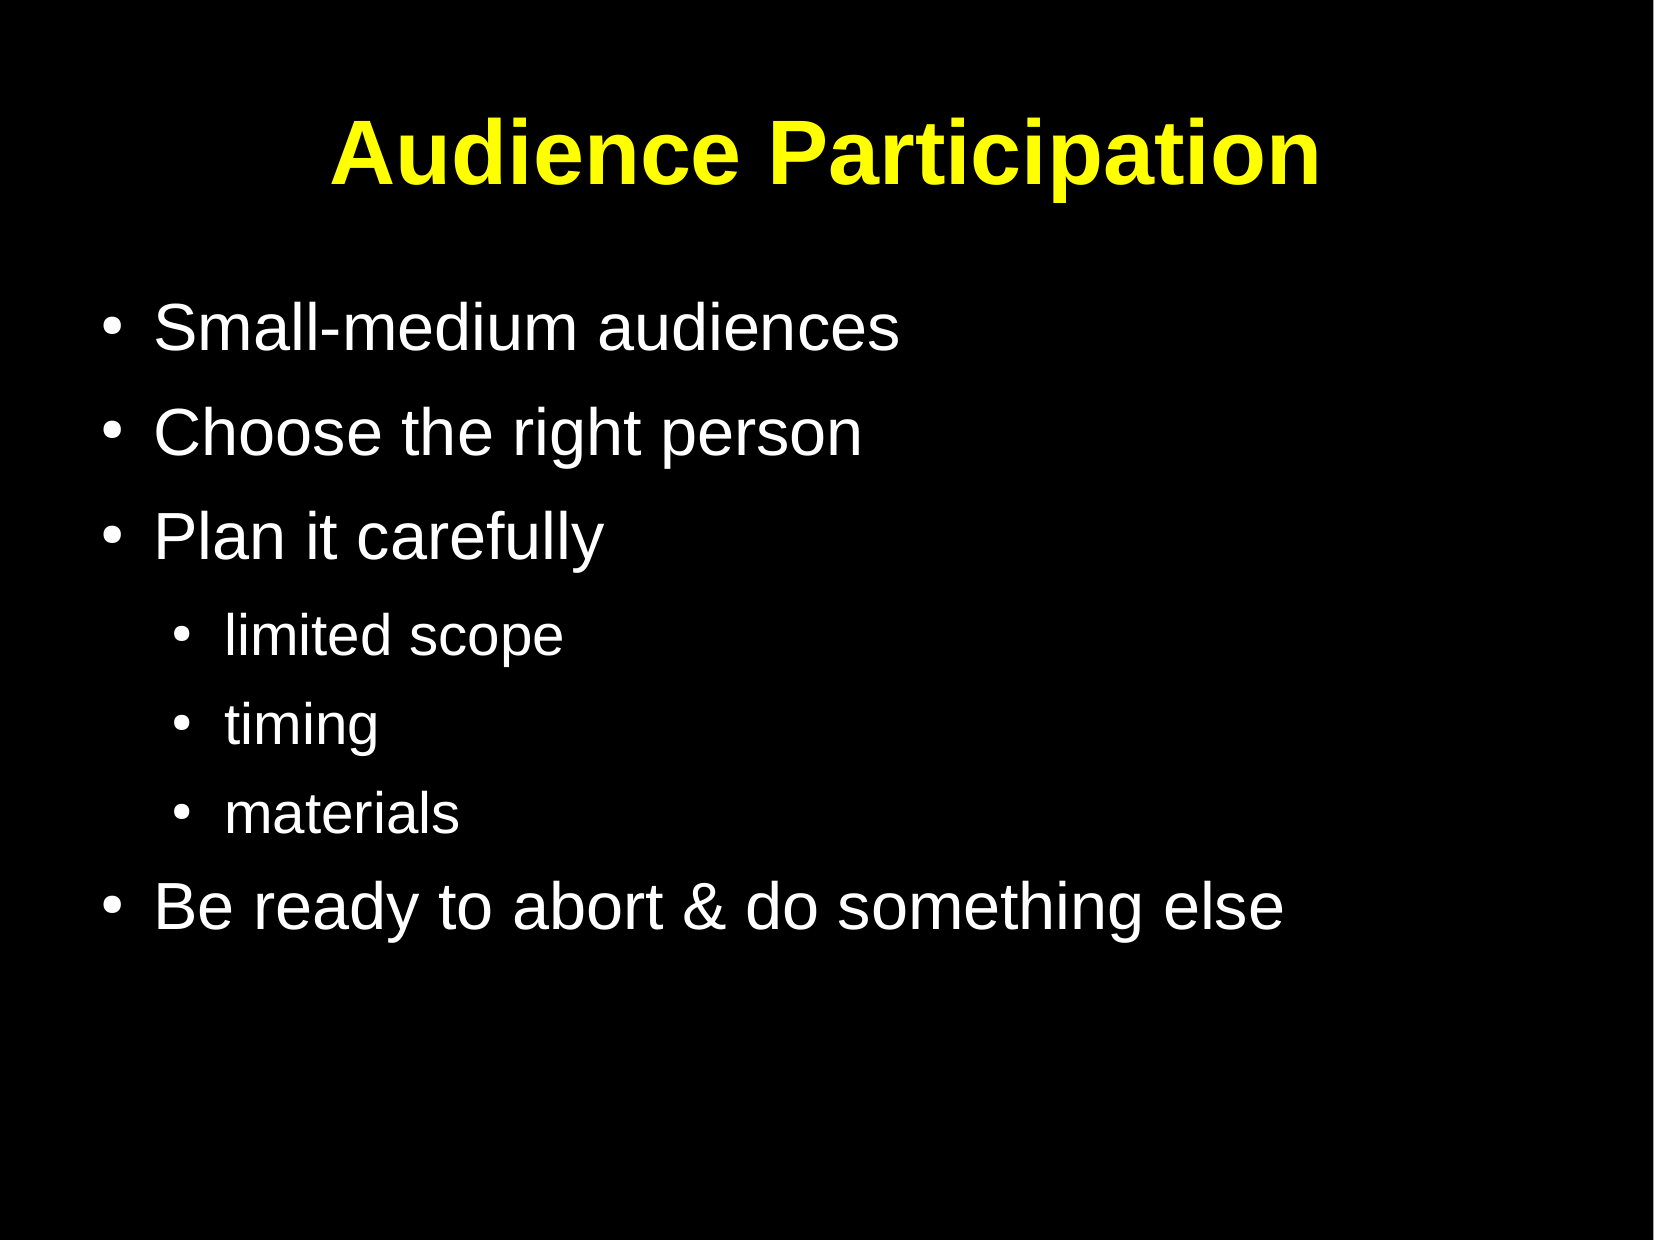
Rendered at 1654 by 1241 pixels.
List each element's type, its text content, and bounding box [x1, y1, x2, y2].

title Audience Participation [82, 49, 1571, 257]
list Small-medium audiences Choose the right person Plan it carefully limited scope timing materials Be ready to abort & do something else [82, 290, 1571, 1109]
